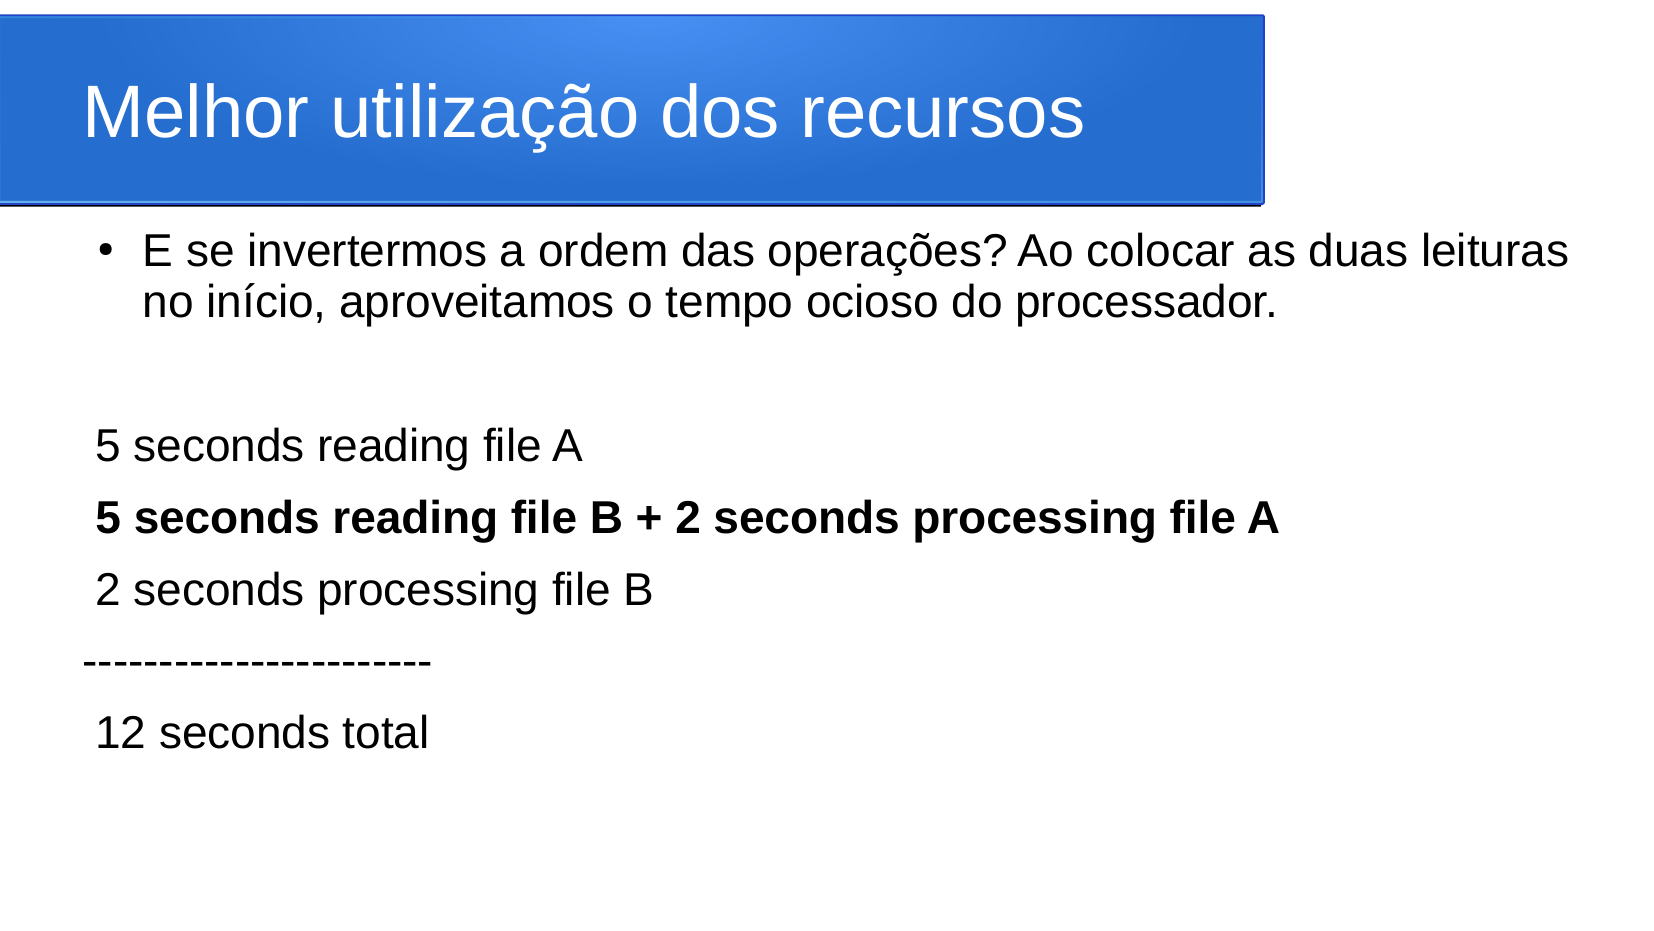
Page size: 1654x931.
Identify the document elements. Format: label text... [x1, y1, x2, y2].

title Melhor utilização dos recursos [82, 35, 1235, 189]
list E se invertermos a ordem das operações? Ao colocar as duas leituras no início, aproveitamos o tempo ocioso do processador. 5 seconds reading file A 5 seconds reading file B + 2 seconds processing file A 2 seconds processing file B ----------------------- 12 seconds total [82, 224, 1571, 764]
